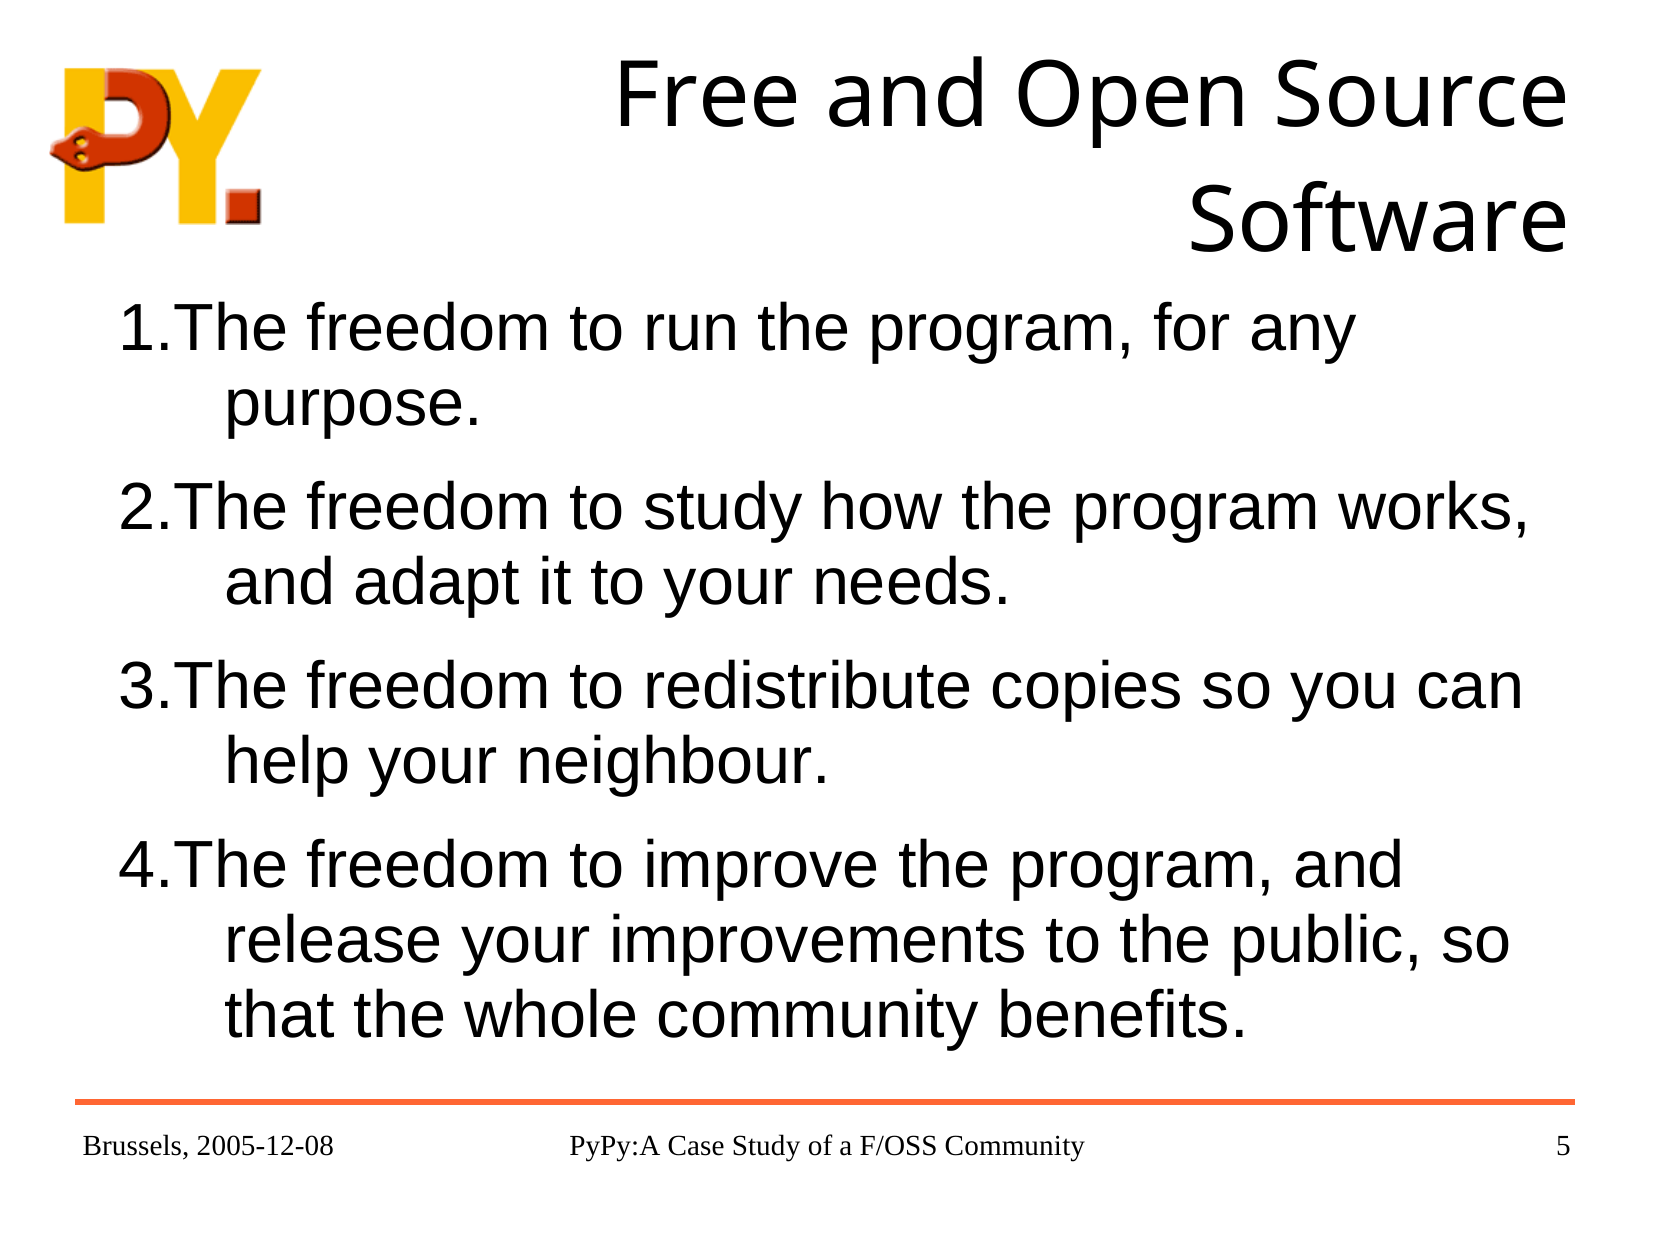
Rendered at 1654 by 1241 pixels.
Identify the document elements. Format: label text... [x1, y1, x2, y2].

title Free and Open Source Software [337, 49, 1571, 257]
list The freedom to run the program, for any purpose. The freedom to study how the program works, and adapt it to your needs. The freedom to redistribute copies so you can help your neighbour. The freedom to improve the program, and release your improvements to the public, so that the whole community benefits. [82, 290, 1571, 1088]
picture [49, 67, 263, 225]
